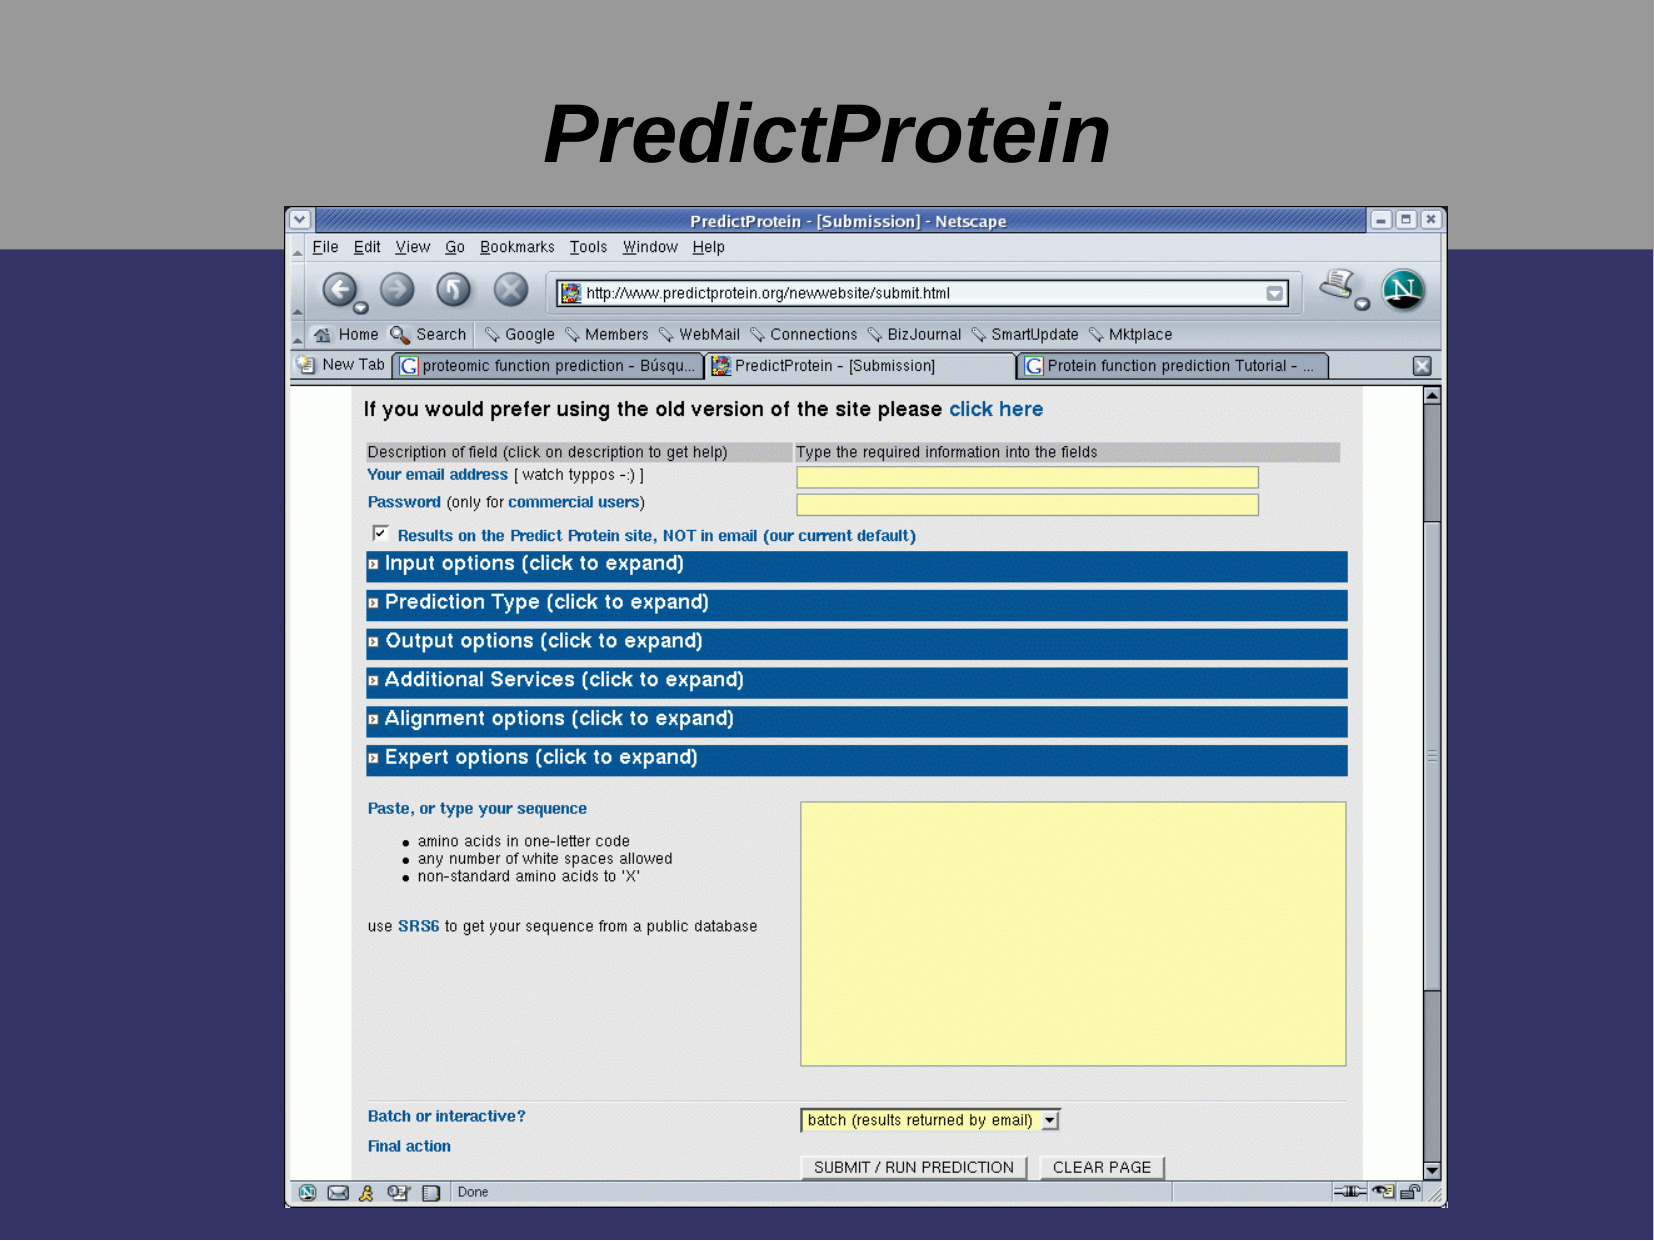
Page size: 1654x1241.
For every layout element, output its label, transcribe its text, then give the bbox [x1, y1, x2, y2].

title PredictProtein [121, 19, 1534, 227]
picture [284, 206, 1448, 1208]
